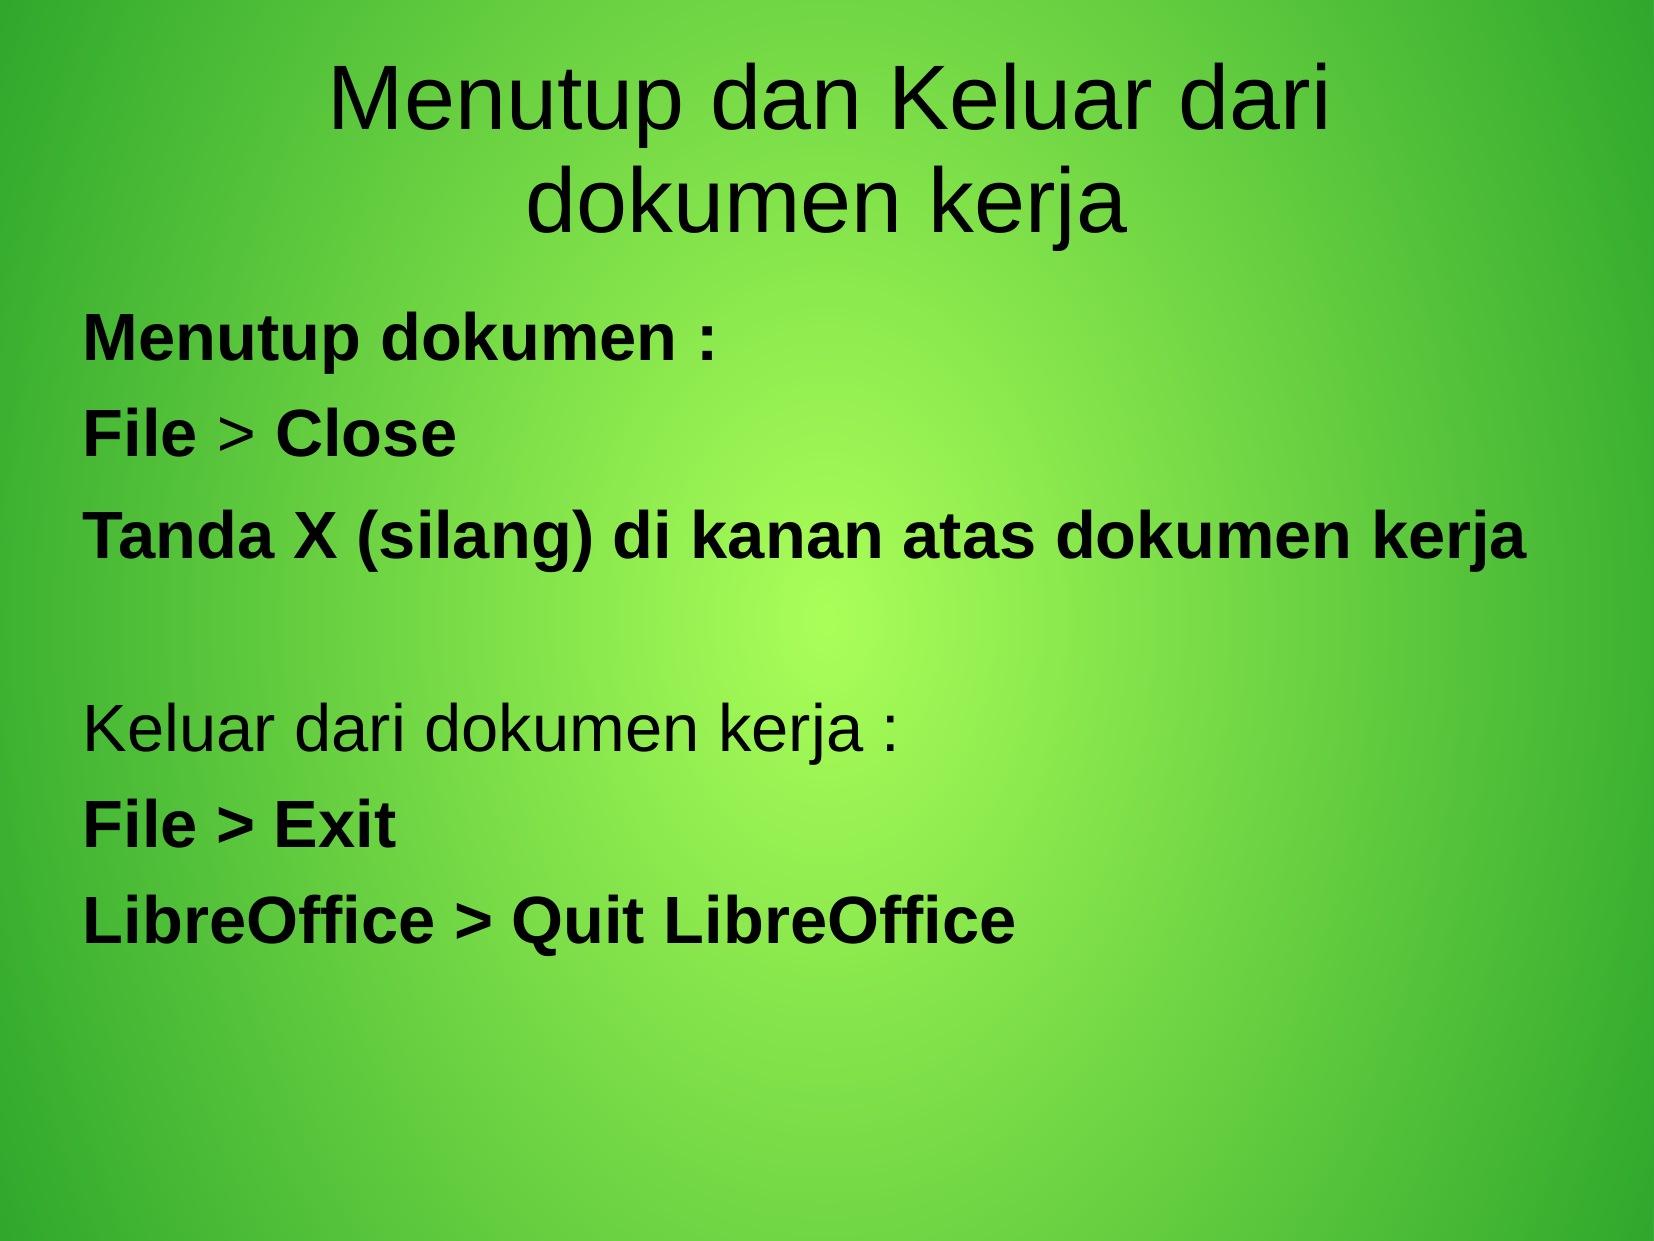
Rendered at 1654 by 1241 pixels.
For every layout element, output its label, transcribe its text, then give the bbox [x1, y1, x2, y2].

list Menutup dokumen : File > Close Tanda X (silang) di kanan atas dokumen kerja Keluar dari dokumen kerja : File > Exit LibreOffice > Quit LibreOffice [82, 299, 1571, 1019]
title Menutup dan Keluar dari dokumen kerja [82, 46, 1571, 253]
